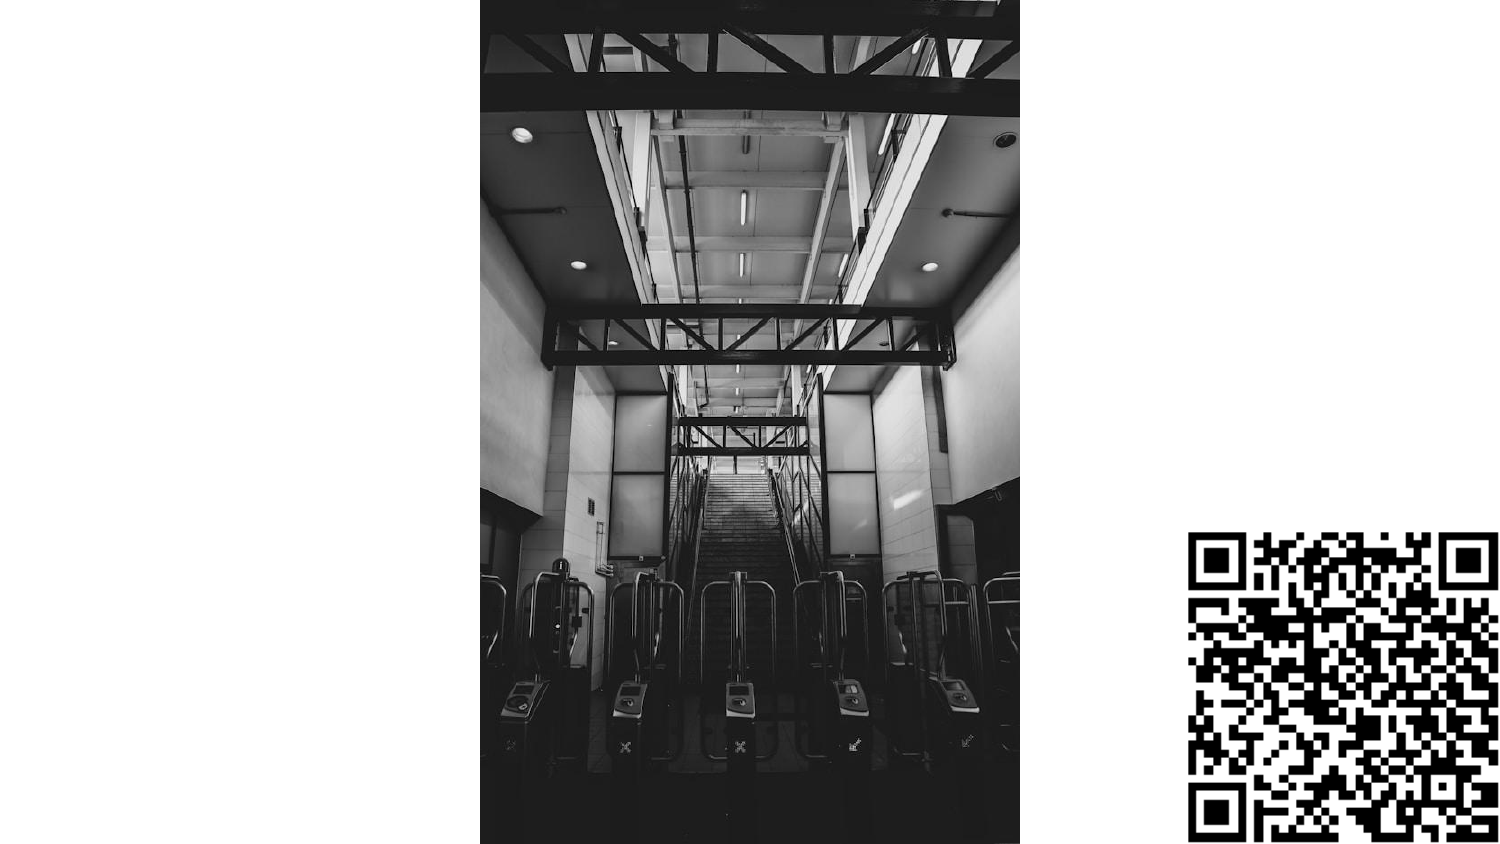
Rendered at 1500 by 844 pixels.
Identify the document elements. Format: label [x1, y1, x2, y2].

picture [480, 0, 1020, 844]
picture [1187, 531, 1500, 844]
